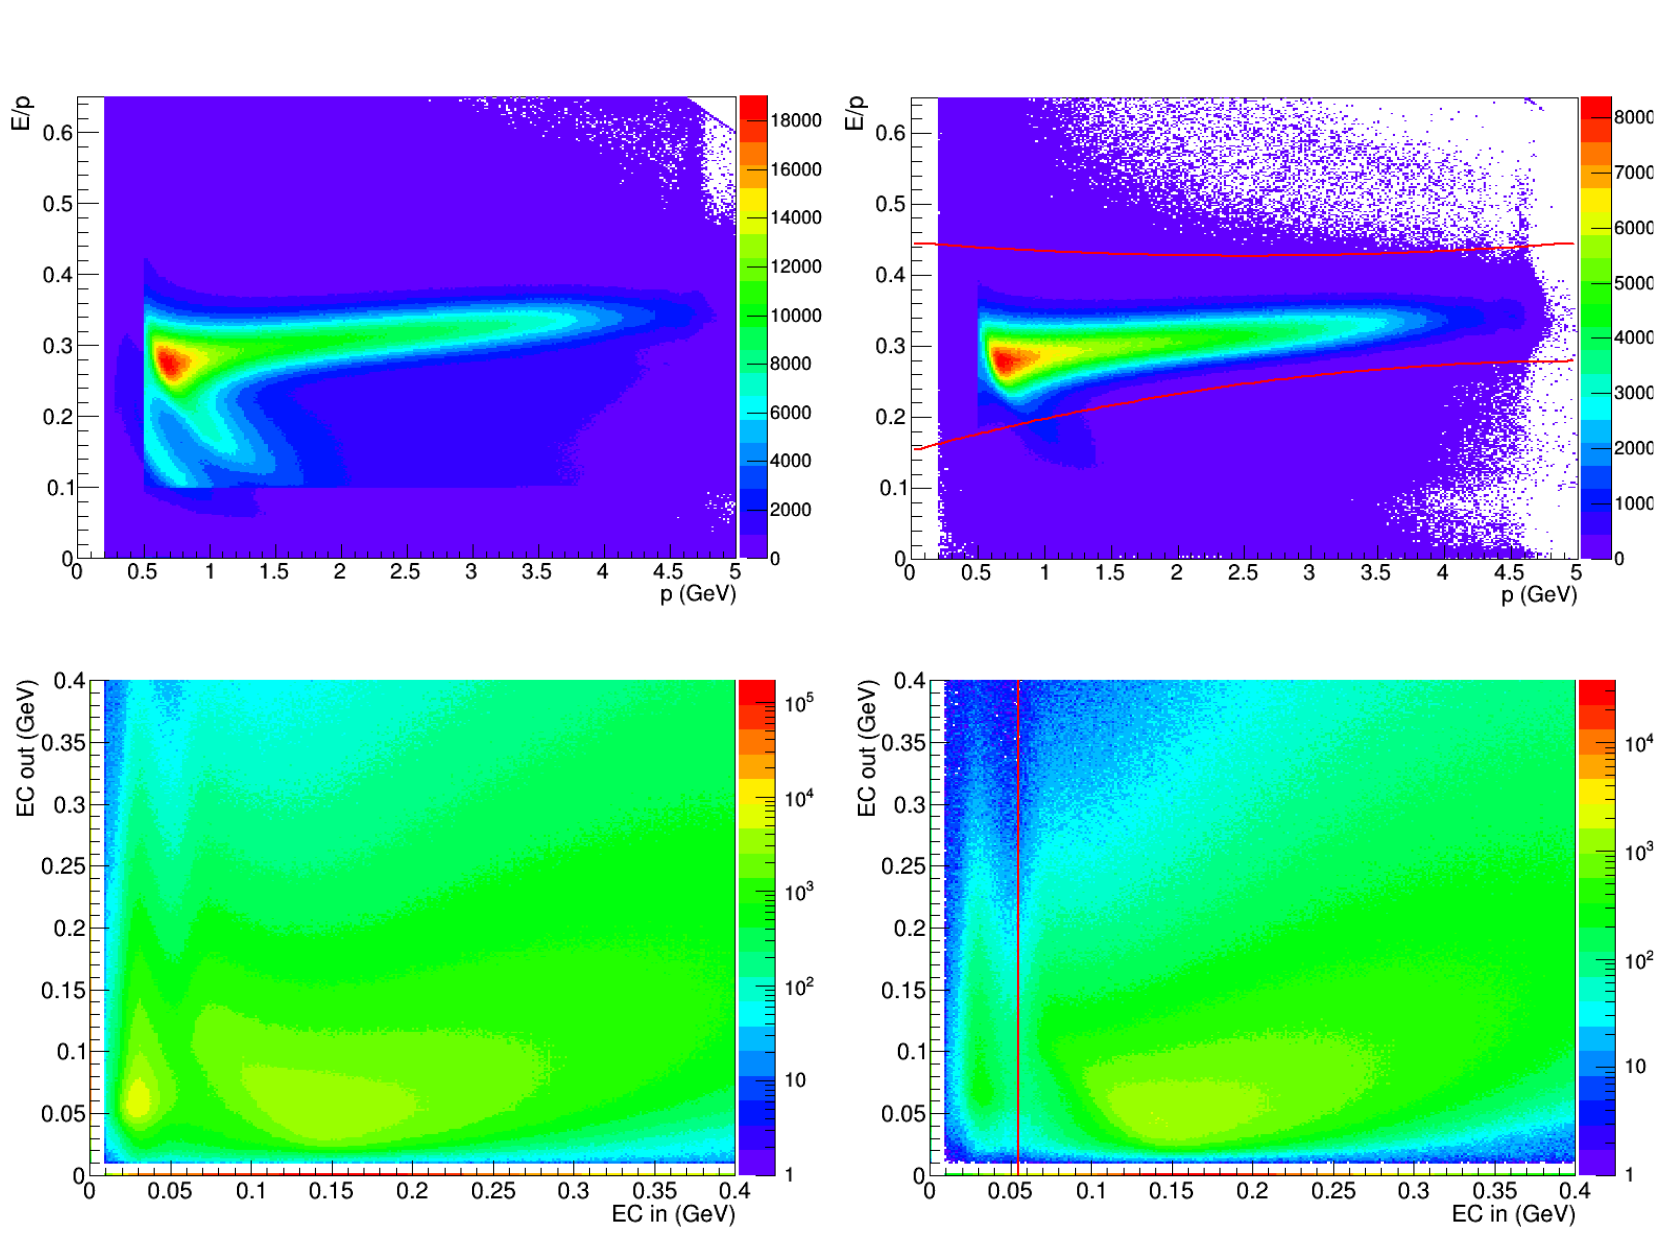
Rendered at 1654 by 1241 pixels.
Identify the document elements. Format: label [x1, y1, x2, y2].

picture [4, 663, 1654, 1230]
picture [4, 88, 1654, 611]
